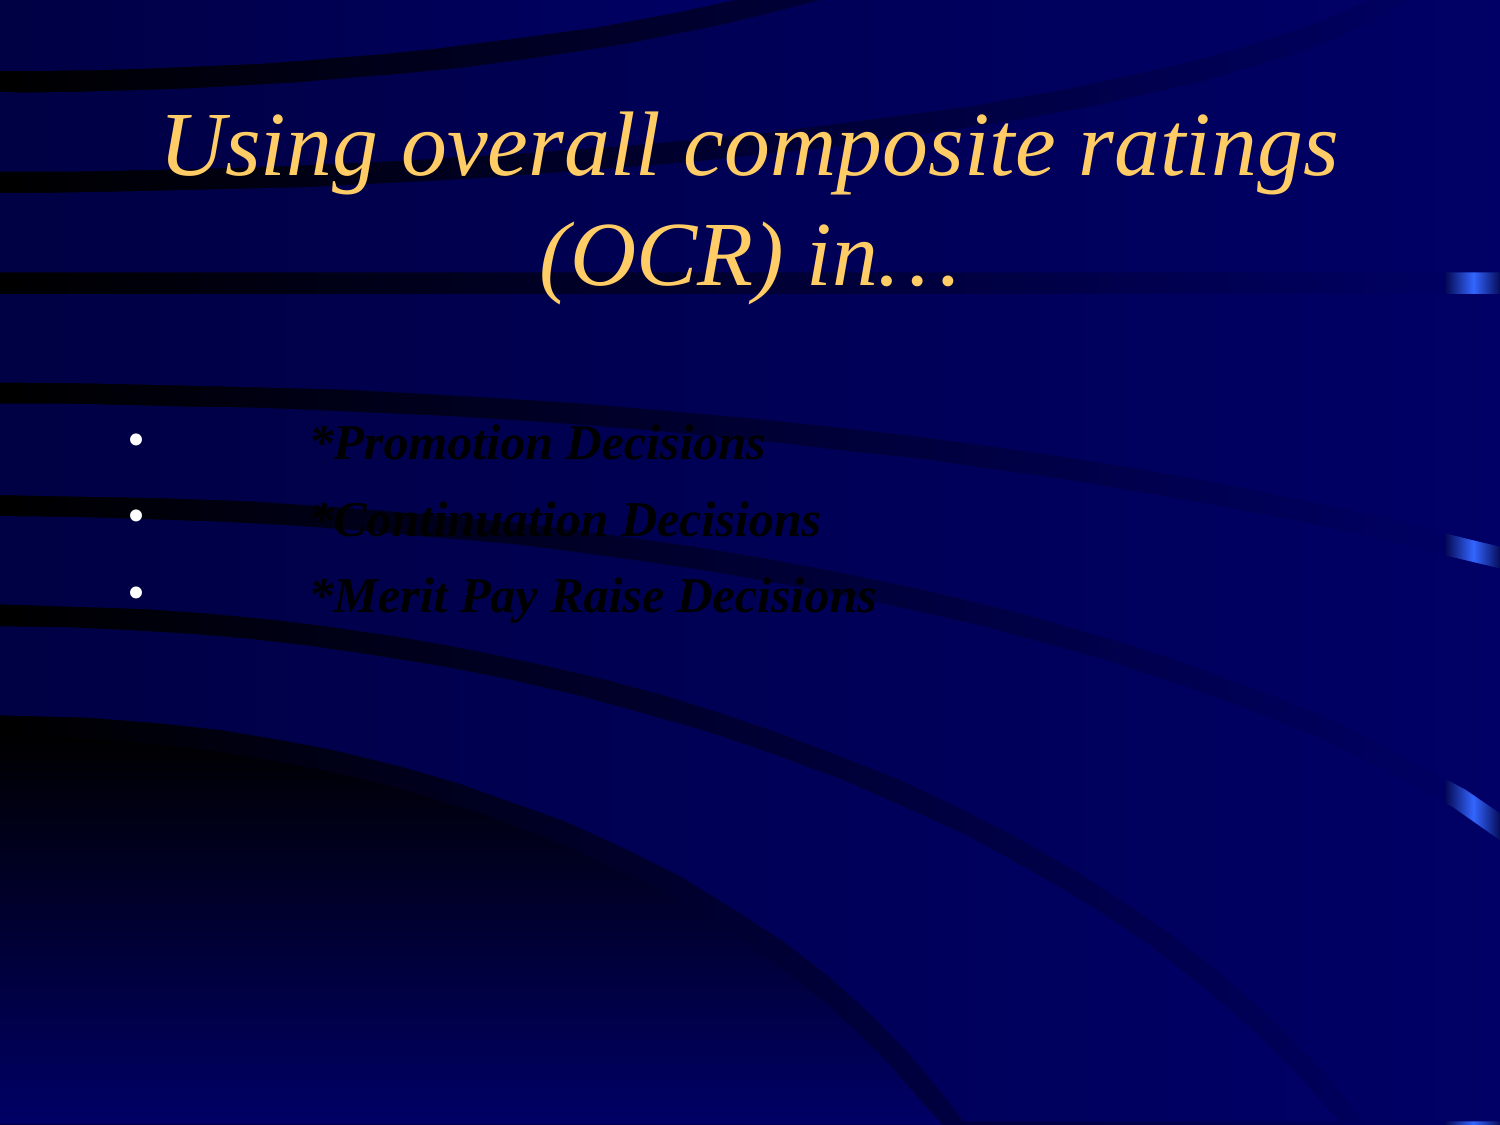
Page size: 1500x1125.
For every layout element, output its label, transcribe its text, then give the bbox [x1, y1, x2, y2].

list *Promotion Decisions *Continuation Decisions *Merit Pay Raise Decisions [112, 324, 1388, 1000]
title Using overall composite ratings (OCR) in… [112, 99, 1388, 288]
